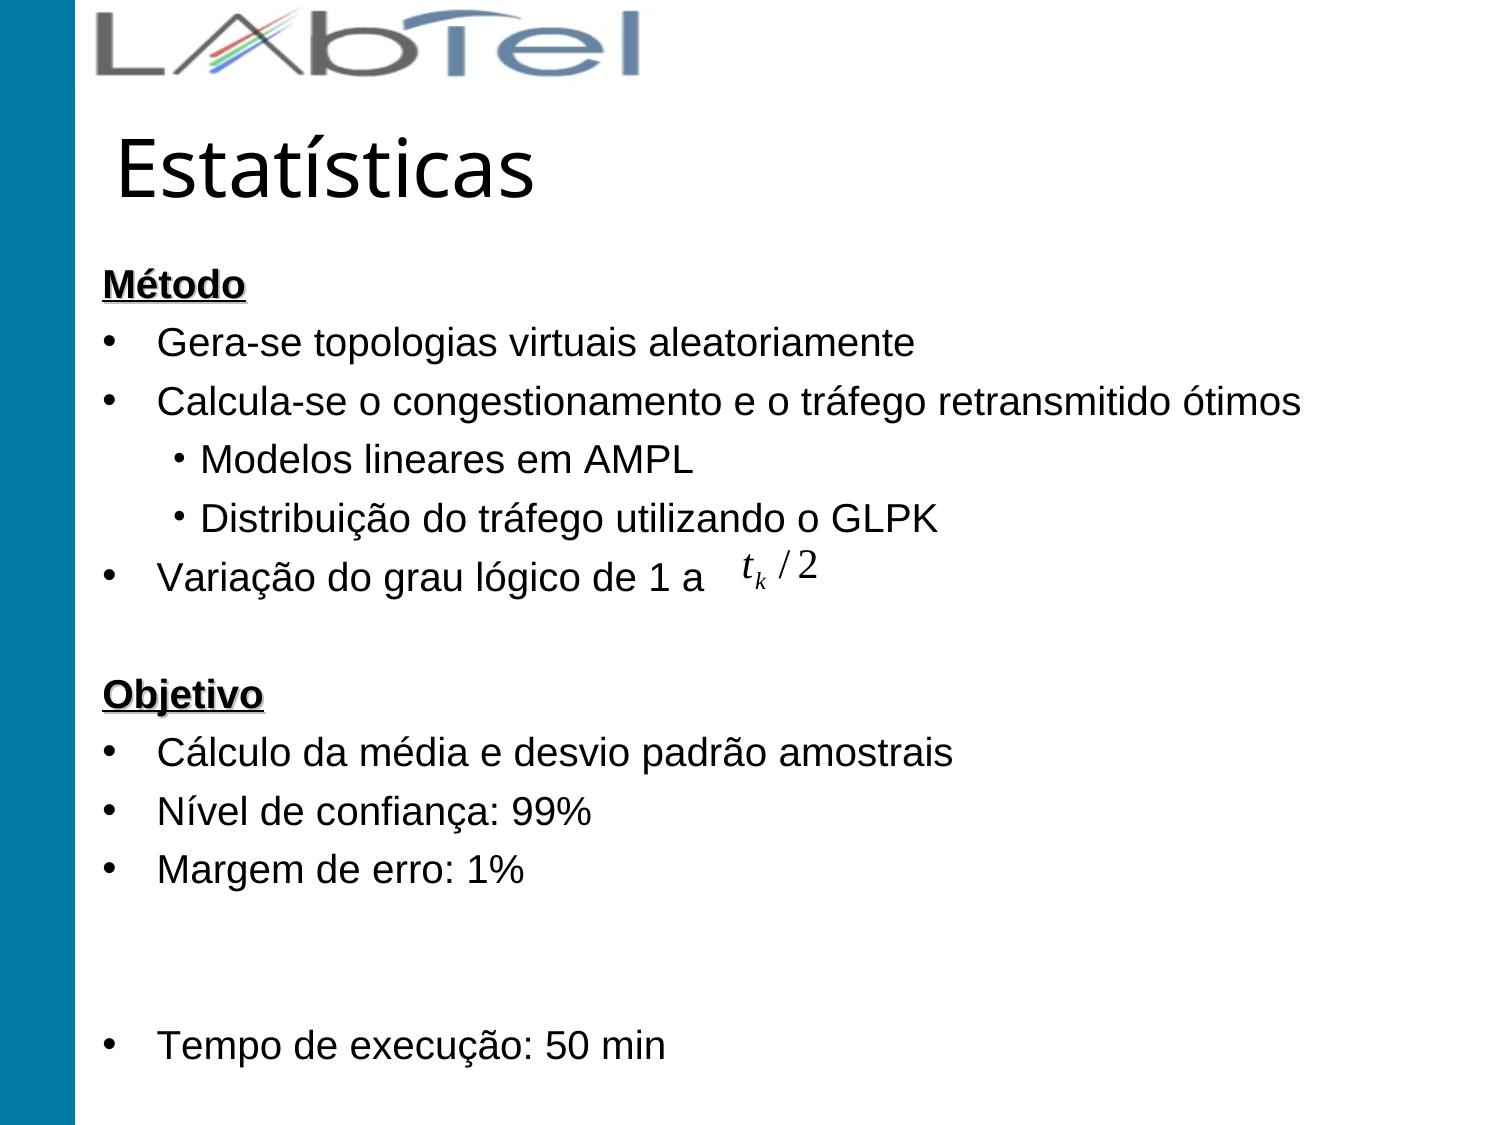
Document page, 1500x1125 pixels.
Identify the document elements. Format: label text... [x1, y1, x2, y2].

text_box Método Gera-se topologias virtuais aleatoriamente Calcula-se o congestionamento e o tráfego retransmitido ótimos Modelos lineares em AMPL Distribuição do tráfego utilizando o GLPK Variação do grau lógico de 1 a Objetivo Cálculo da média e desvio padrão amostrais Nível de confiança: 99% Margem de erro: 1% Tempo de execução: 50 min [87, 249, 1450, 1083]
picture [76, 0, 676, 88]
text_box Estatísticas [99, 104, 1463, 225]
chart [736, 536, 825, 600]
